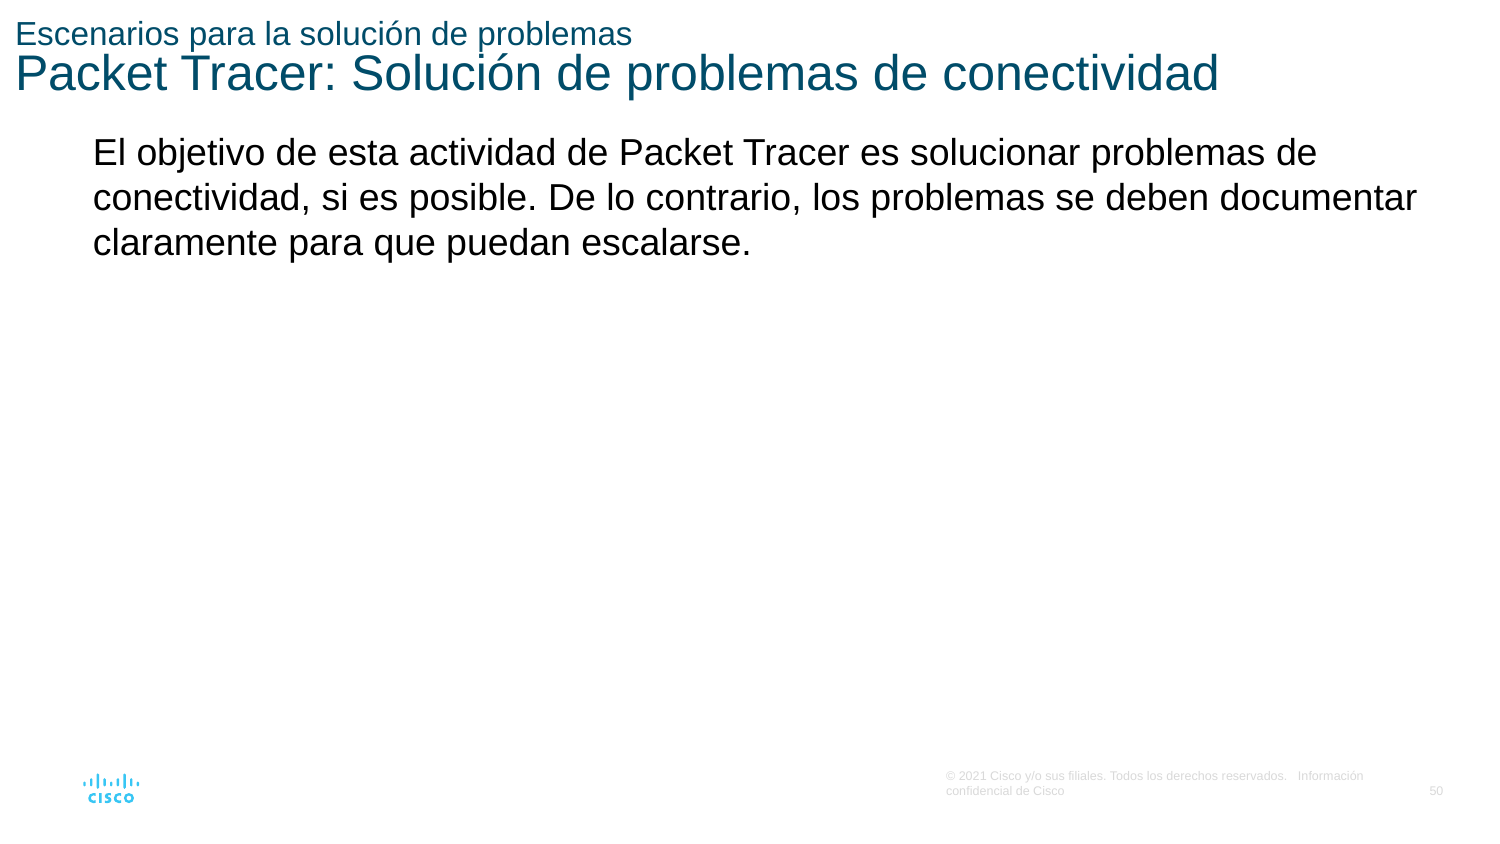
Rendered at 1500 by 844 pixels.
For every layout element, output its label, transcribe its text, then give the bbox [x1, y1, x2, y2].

list El objetivo de esta actividad de Packet Tracer es solucionar problemas de conectividad, si es posible. De lo contrario, los problemas se deben documentar claramente para que puedan escalarse. [77, 120, 1437, 726]
title Escenarios para la solución de problemas Packet Tracer: Solución de problemas de conectividad [0, 0, 1369, 121]
